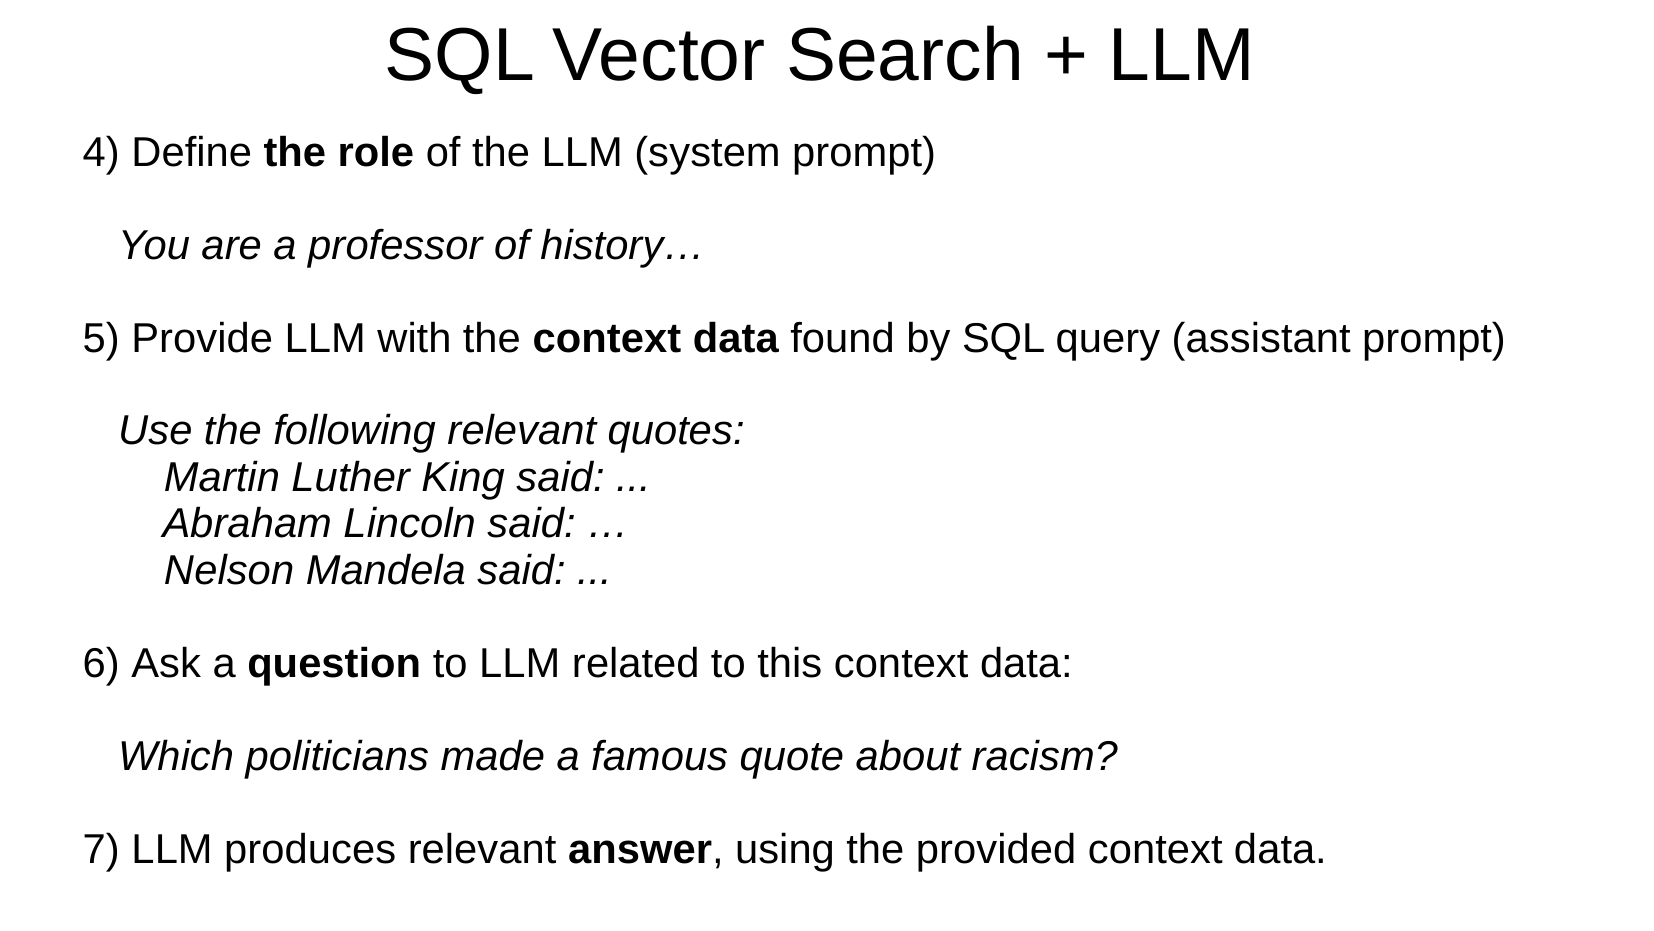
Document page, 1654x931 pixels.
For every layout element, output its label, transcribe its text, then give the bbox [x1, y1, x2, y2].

title SQL Vector Search + LLM [76, 0, 1565, 132]
subtitle Define the role of the LLM (system prompt) You are a professor of history… Provide LLM with the context data found by SQL query (assistant prompt) Use the following relevant quotes: Martin Luther King said: ... Abraham Lincoln said: … Nelson Mandela said: ... Ask a question to LLM related to this context data: Which politicians made a famous quote about racism? LLM produces relevant answer, using the provided context data. [82, 63, 1571, 873]
